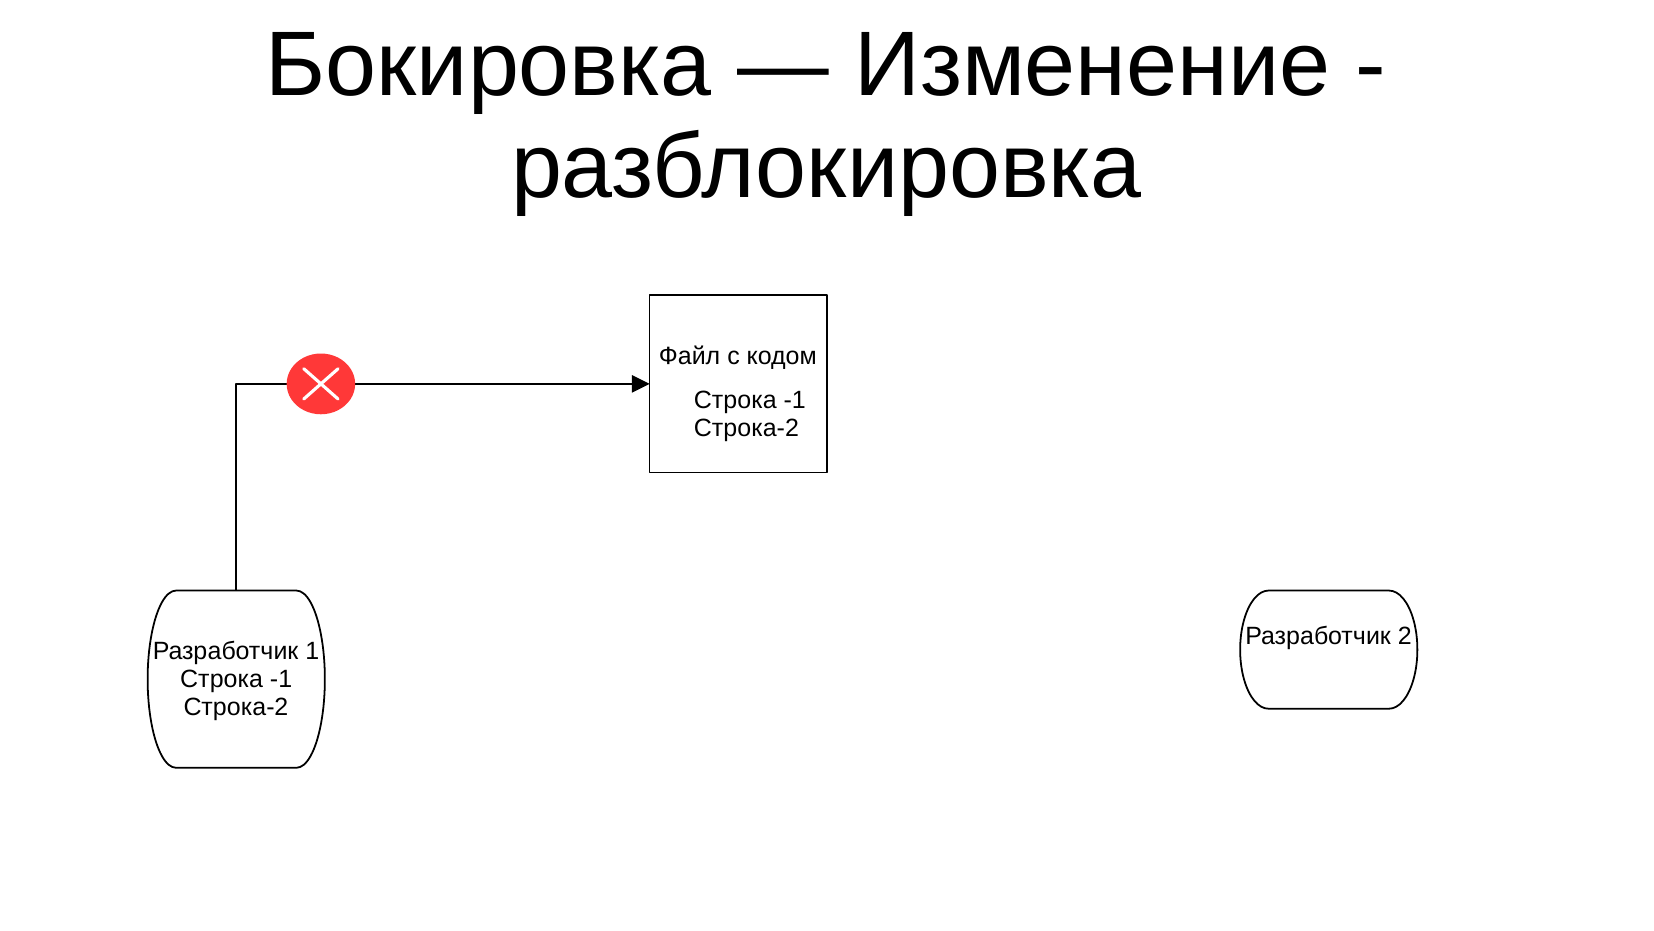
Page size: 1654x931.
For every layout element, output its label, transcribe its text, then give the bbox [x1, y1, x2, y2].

text_box Разработчик 1 Строка -1 Строка-2 [147, 590, 325, 768]
text_box Файл с кодом [649, 295, 827, 473]
text_box Строка -1 Строка-2 [679, 383, 822, 450]
title Бокировка — Изменение - разблокировка [82, 12, 1571, 218]
text_box Разработчик 2 [1240, 590, 1418, 709]
text_box [287, 354, 355, 414]
